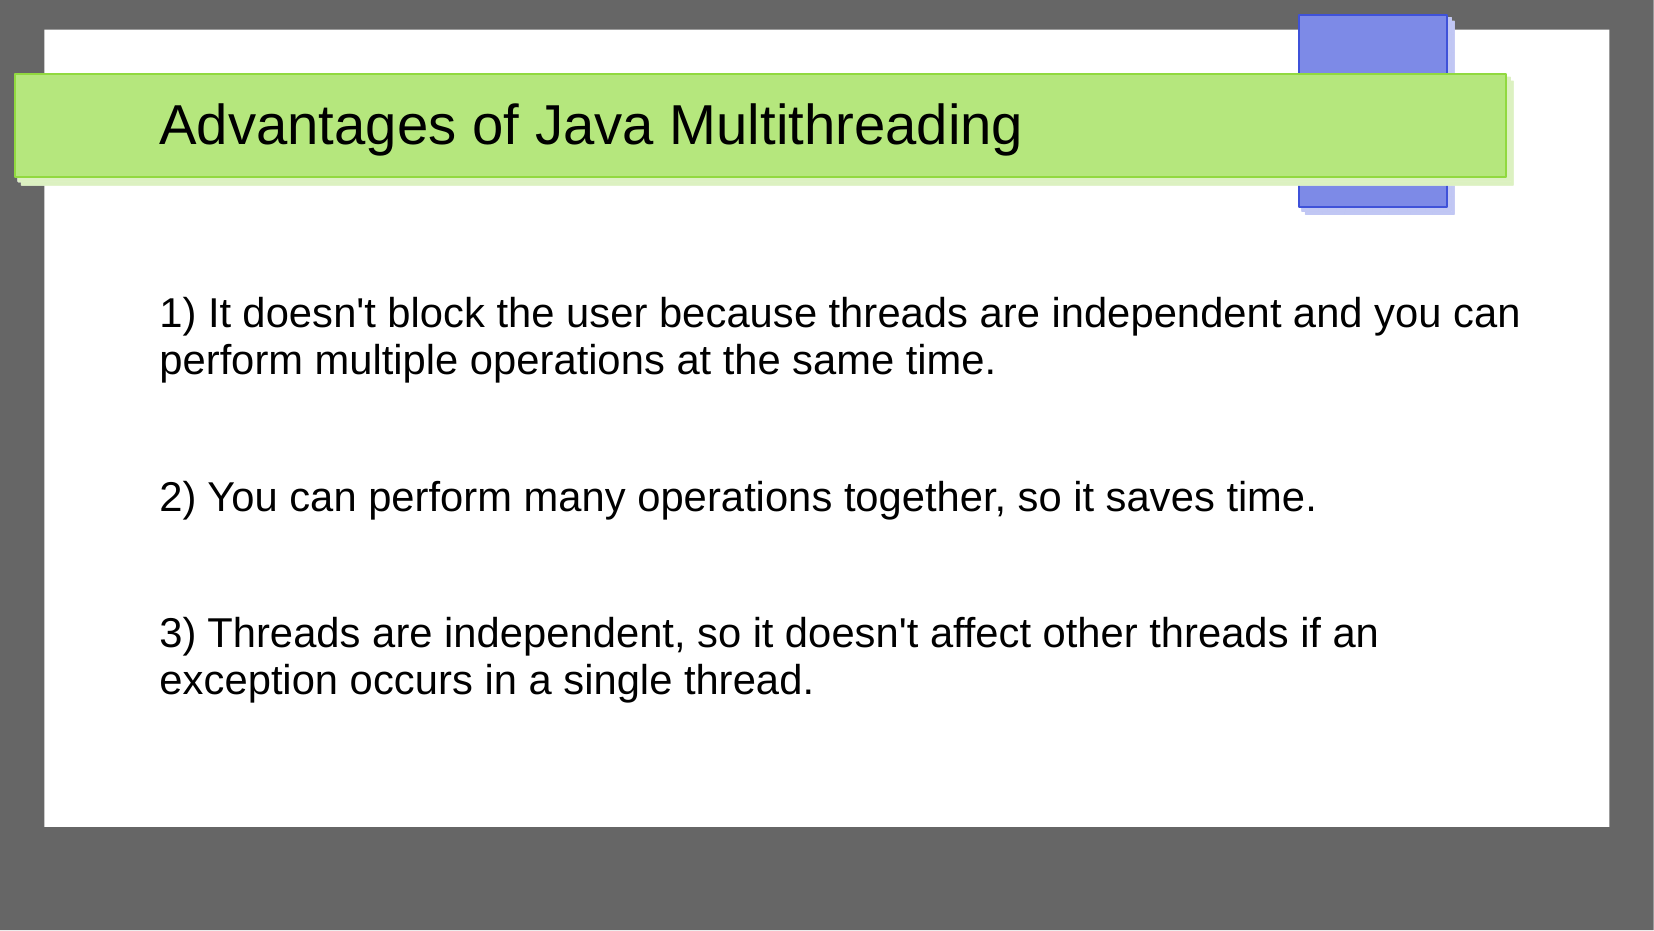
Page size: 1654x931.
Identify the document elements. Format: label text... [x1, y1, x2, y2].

list 1) It doesn't block the user because threads are independent and you can perform multiple operations at the same time. 2) You can perform many operations together, so it saves time. 3) Threads are independent, so it doesn't affect other threads if an exception occurs in a single thread. [88, 221, 1565, 813]
title Advantages of Java Multithreading [88, 73, 1506, 178]
